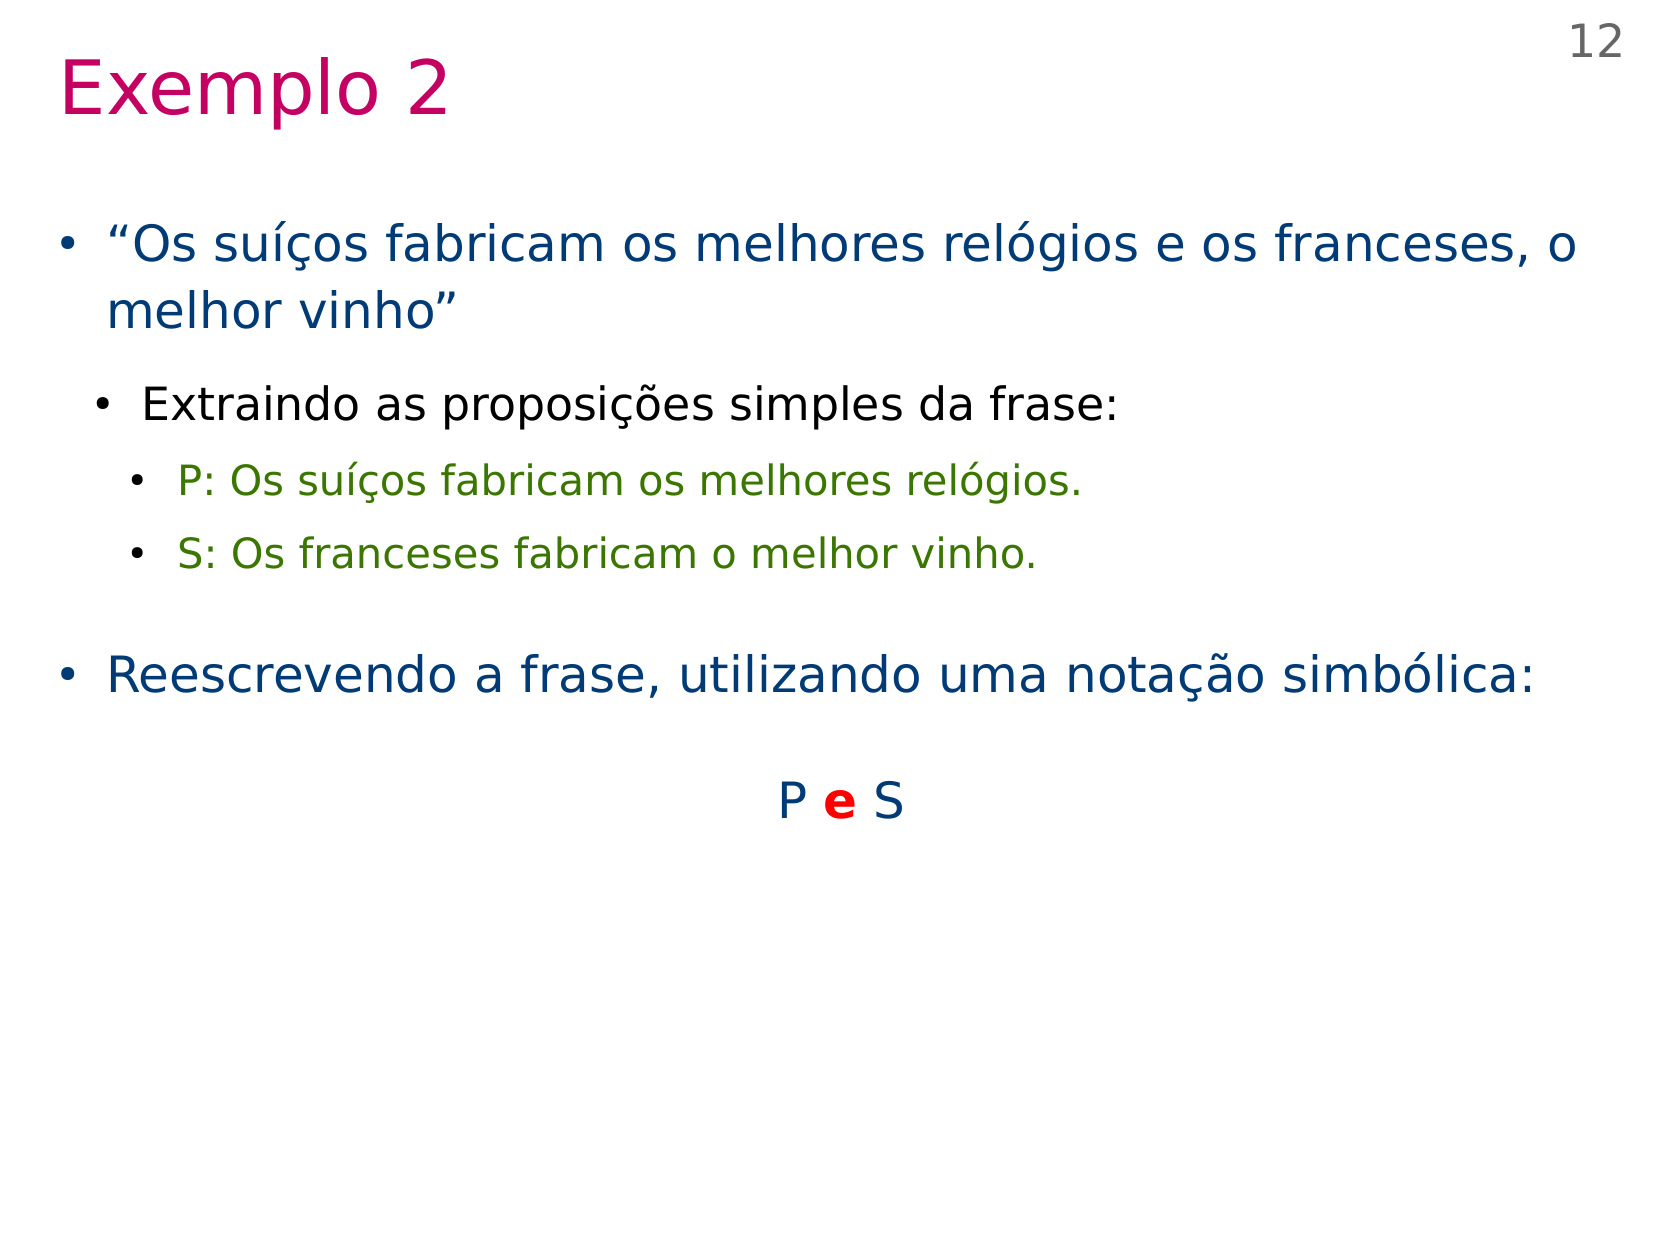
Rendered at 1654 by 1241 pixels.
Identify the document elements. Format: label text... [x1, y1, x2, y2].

list “Os suíços fabricam os melhores relógios e os franceses, o melhor vinho” Extraindo as proposições simples da frase: P: Os suíços fabricam os melhores relógios. S: Os franceses fabricam o melhor vinho. Reescrevendo a frase, utilizando uma notação simbólica: P e S [59, 206, 1625, 1211]
title Exemplo 2 [59, 29, 1625, 148]
